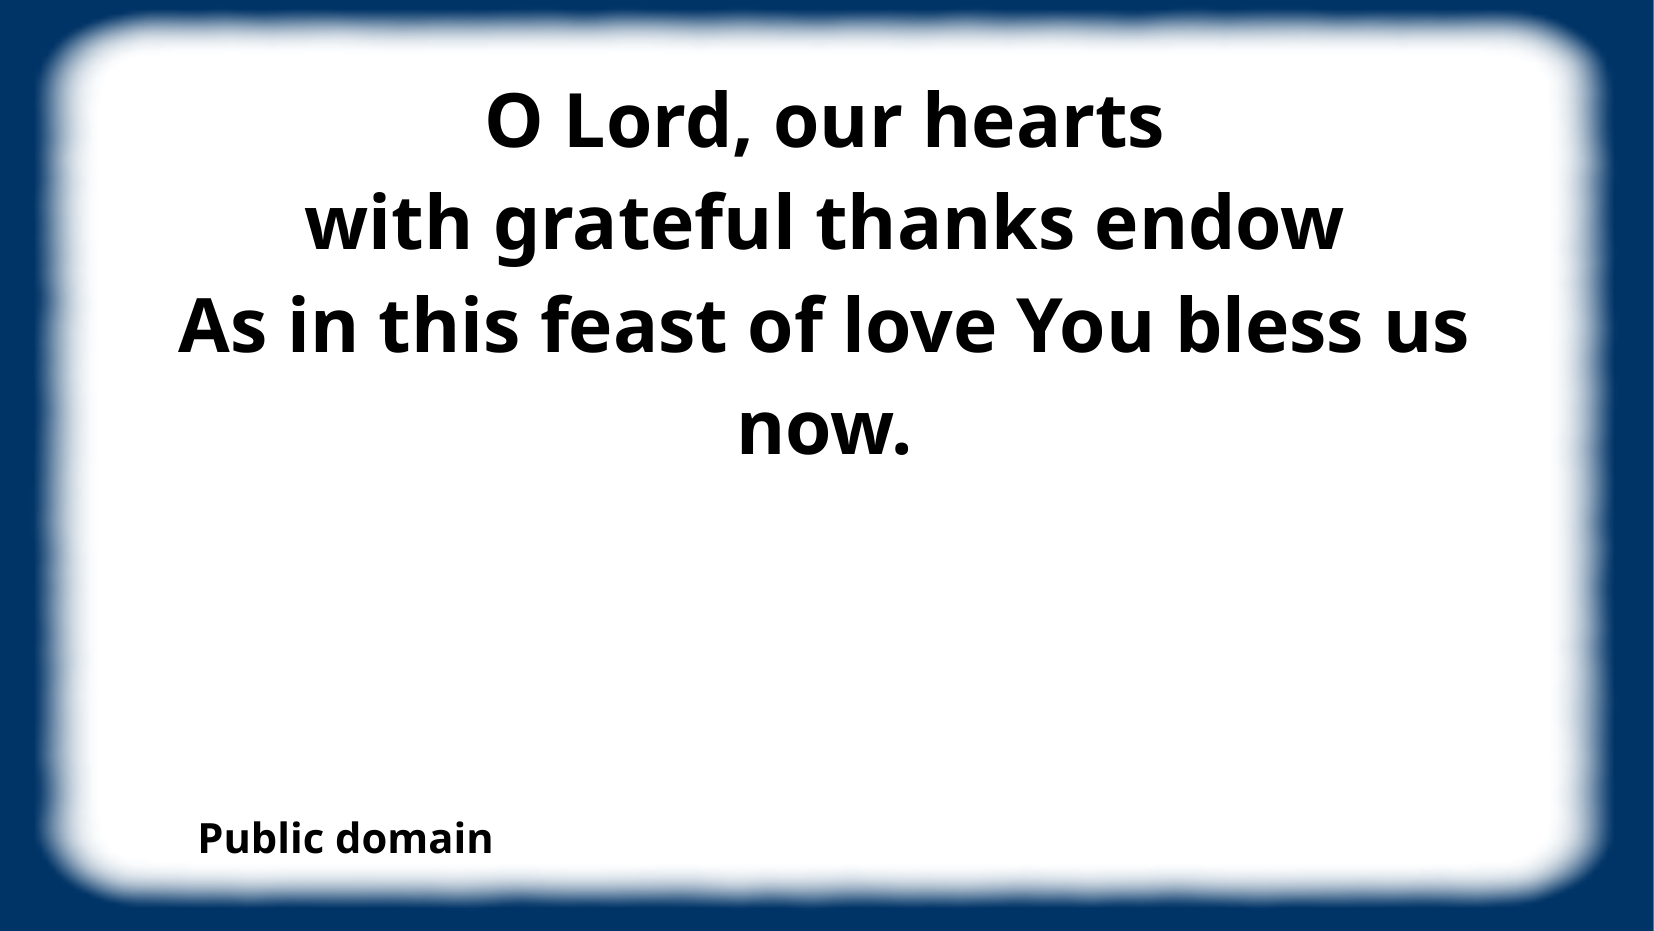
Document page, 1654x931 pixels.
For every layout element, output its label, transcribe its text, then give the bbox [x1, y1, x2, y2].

text_box O Lord, our hearts with grateful thanks endow As in this feast of love You bless us now. Public domain [75, 60, 1576, 756]
picture [0, 0, 1654, 931]
